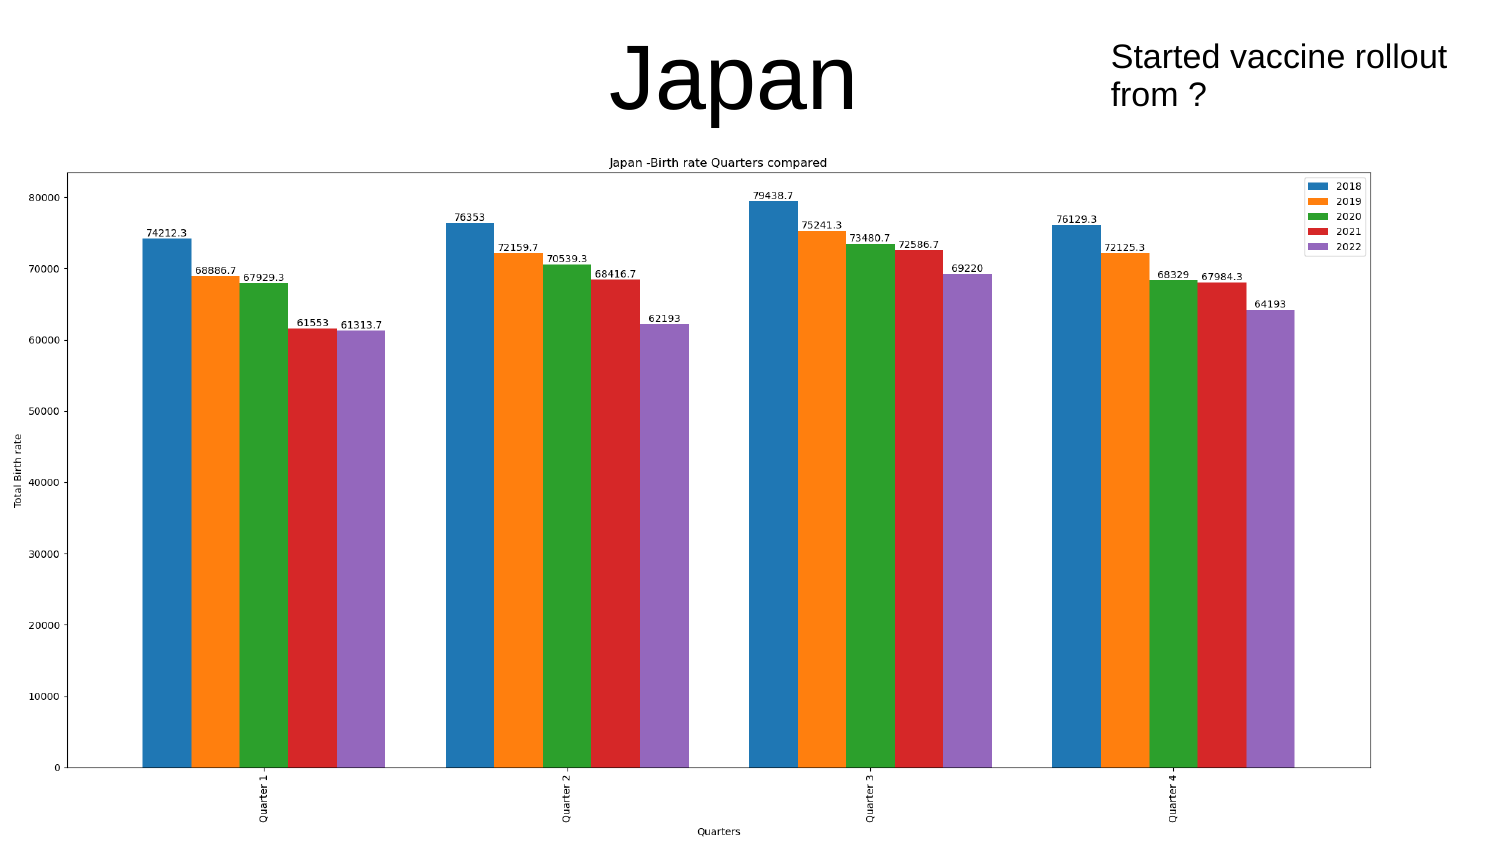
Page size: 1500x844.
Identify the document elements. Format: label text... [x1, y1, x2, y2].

picture [3, 147, 1381, 844]
title Japan [59, 6, 1410, 147]
text_box Started vaccine rollout from ? [1096, 30, 1477, 159]
